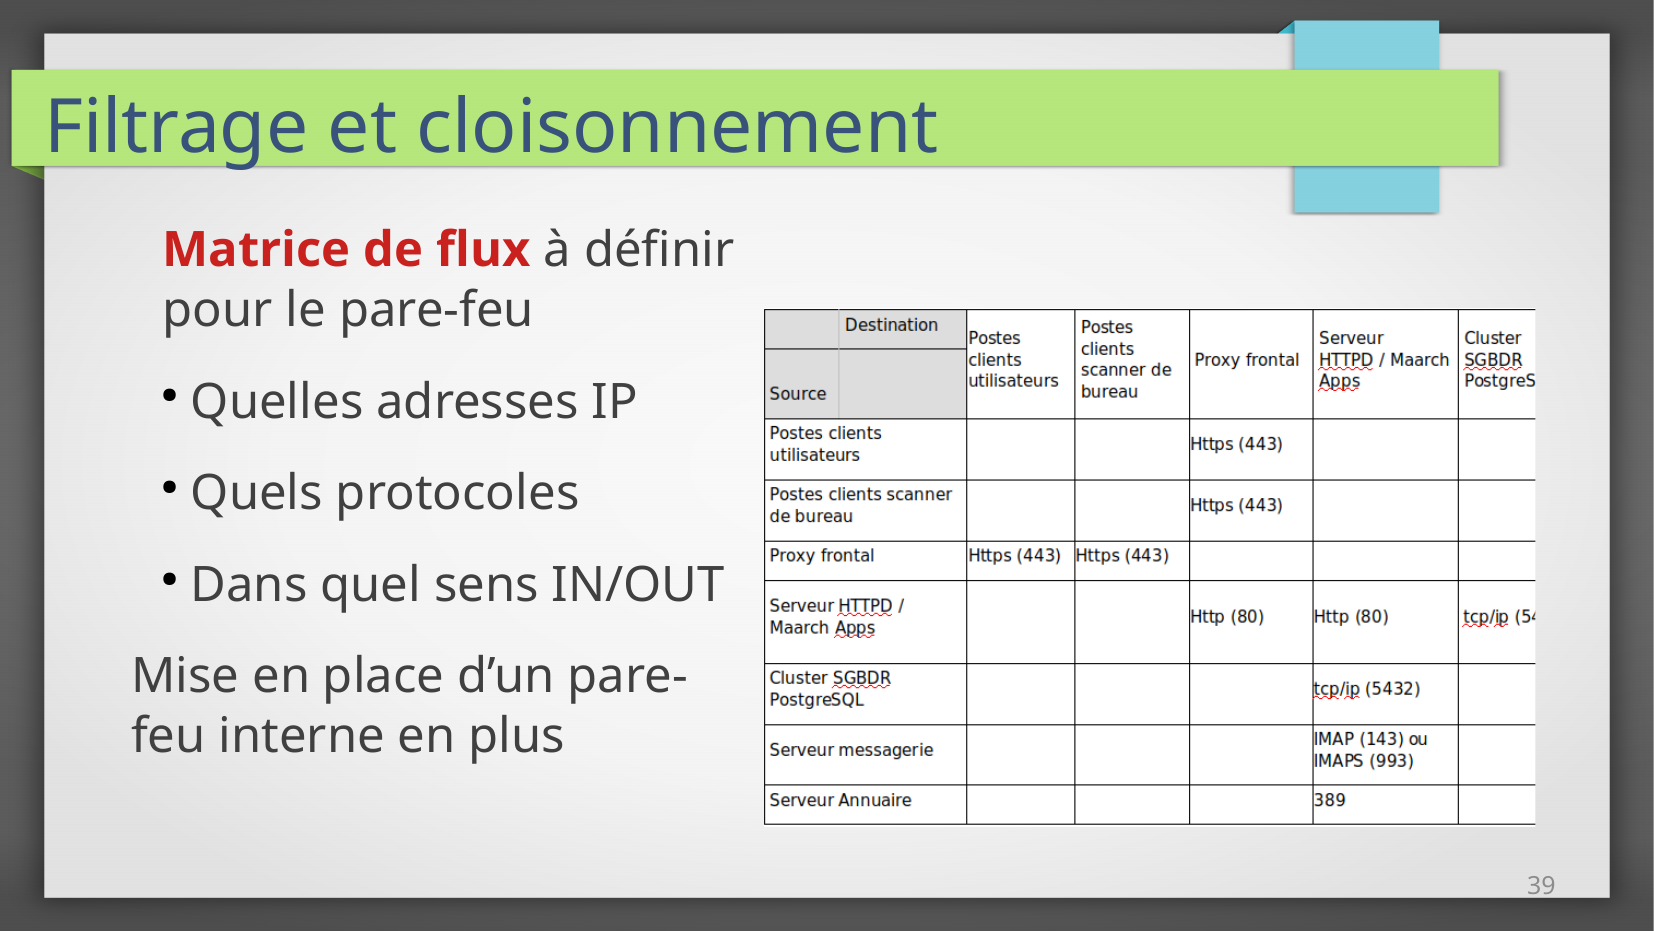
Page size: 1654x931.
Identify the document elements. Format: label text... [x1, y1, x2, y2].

picture [0, 0, 1654, 931]
text_box <numéro> [1184, 862, 1571, 912]
text_box Matrice de flux à définir pour le pare-feu Quelles adresses IP Quels protocoles Dans quel sens IN/OUT Mise en place d’un pare-feu interne en plus [116, 211, 768, 780]
text_box Filtrage et cloisonnement [29, 29, 1518, 174]
